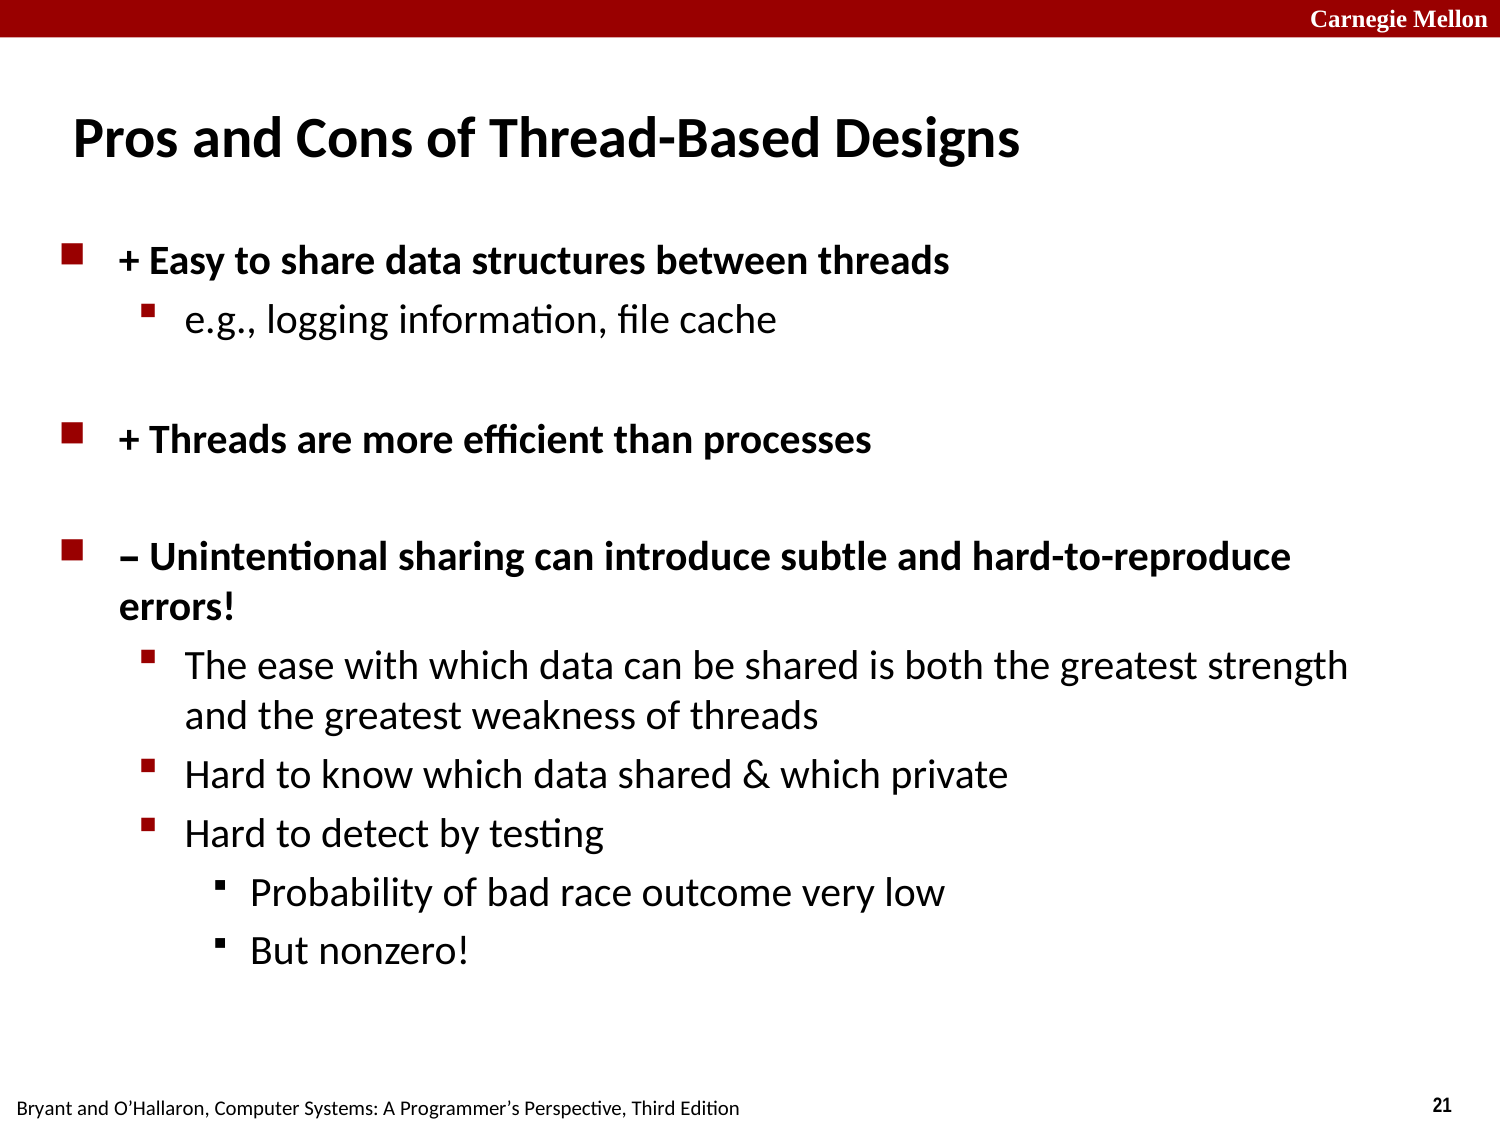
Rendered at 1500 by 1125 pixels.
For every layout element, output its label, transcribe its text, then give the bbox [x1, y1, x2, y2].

list + Easy to share data structures between threads e.g., logging information, file cache + Threads are more efficient than processes – Unintentional sharing can introduce subtle and hard-to-reproduce errors! The ease with which data can be shared is both the greatest strength and the greatest weakness of threads Hard to know which data shared & which private Hard to detect by testing Probability of bad race outcome very low But nonzero! [47, 224, 1411, 1082]
title Pros and Cons of Thread-Based Designs [58, 71, 1350, 197]
